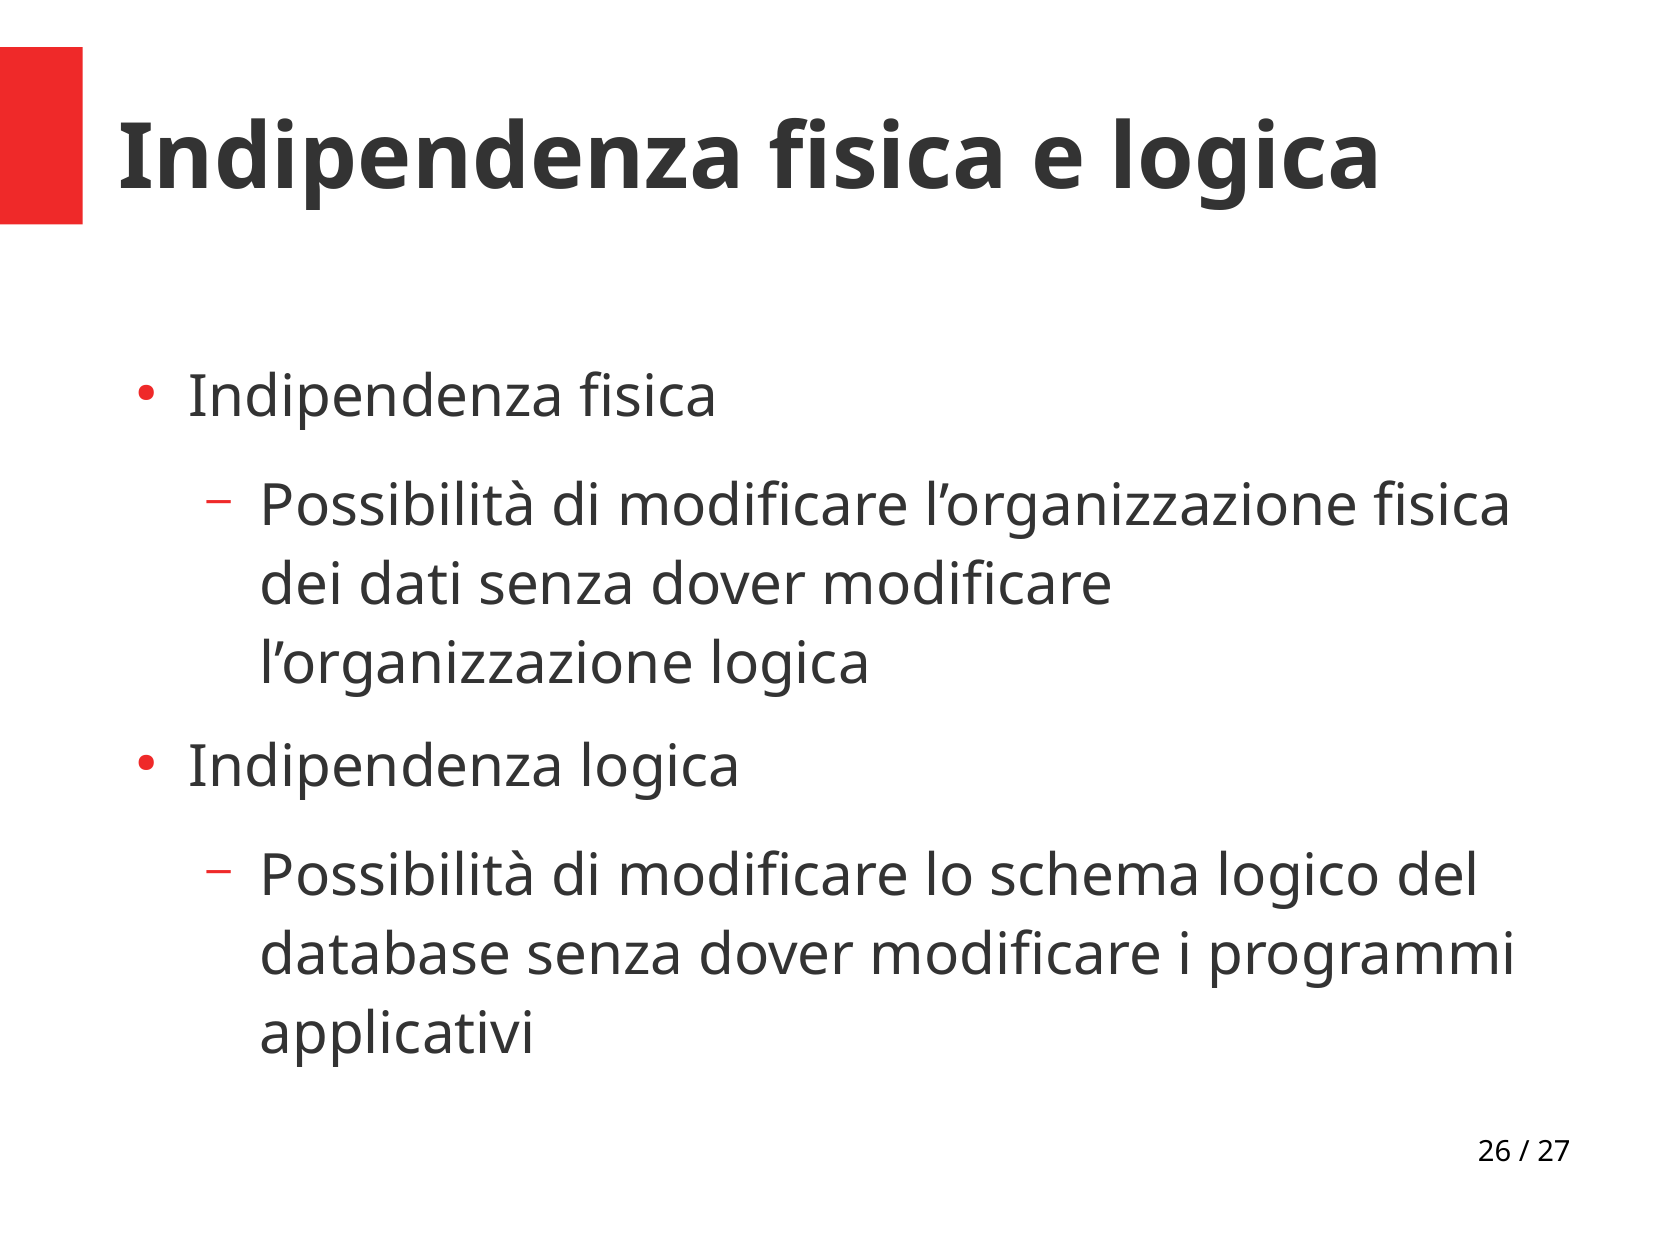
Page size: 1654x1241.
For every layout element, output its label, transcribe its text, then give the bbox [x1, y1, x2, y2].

list Indipendenza fisica Possibilità di modificare l’organizzazione fisica dei dati senza dover modificare l’organizzazione logica Indipendenza logica Possibilità di modificare lo schema logico del database senza dover modificare i programmi applicativi [118, 354, 1536, 1074]
title Indipendenza fisica e logica [118, 49, 1571, 257]
